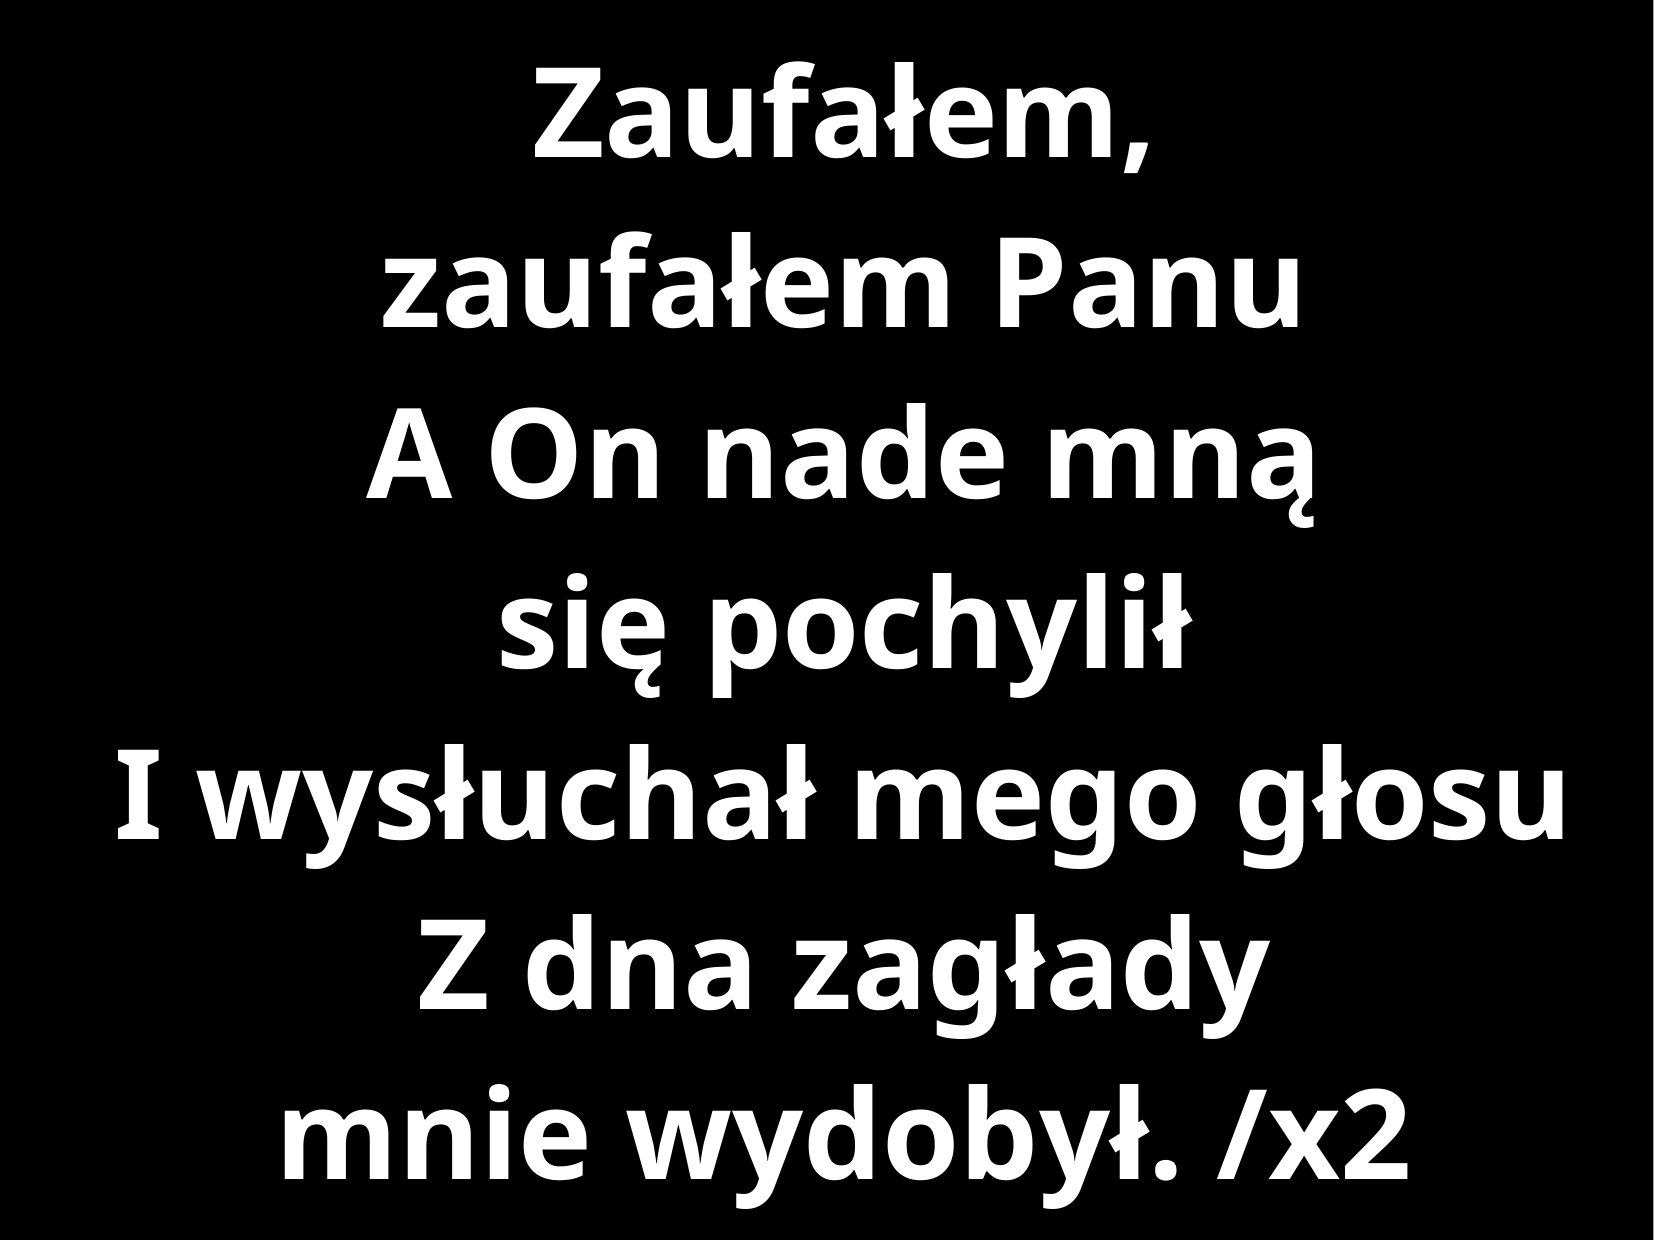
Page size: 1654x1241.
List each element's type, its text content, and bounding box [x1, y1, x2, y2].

subtitle Zaufałem, zaufałem Panu A On nade mną się pochylił I wysłuchał mego głosu Z dna zagłady mnie wydobył. /x2 [0, 0, 1654, 1241]
